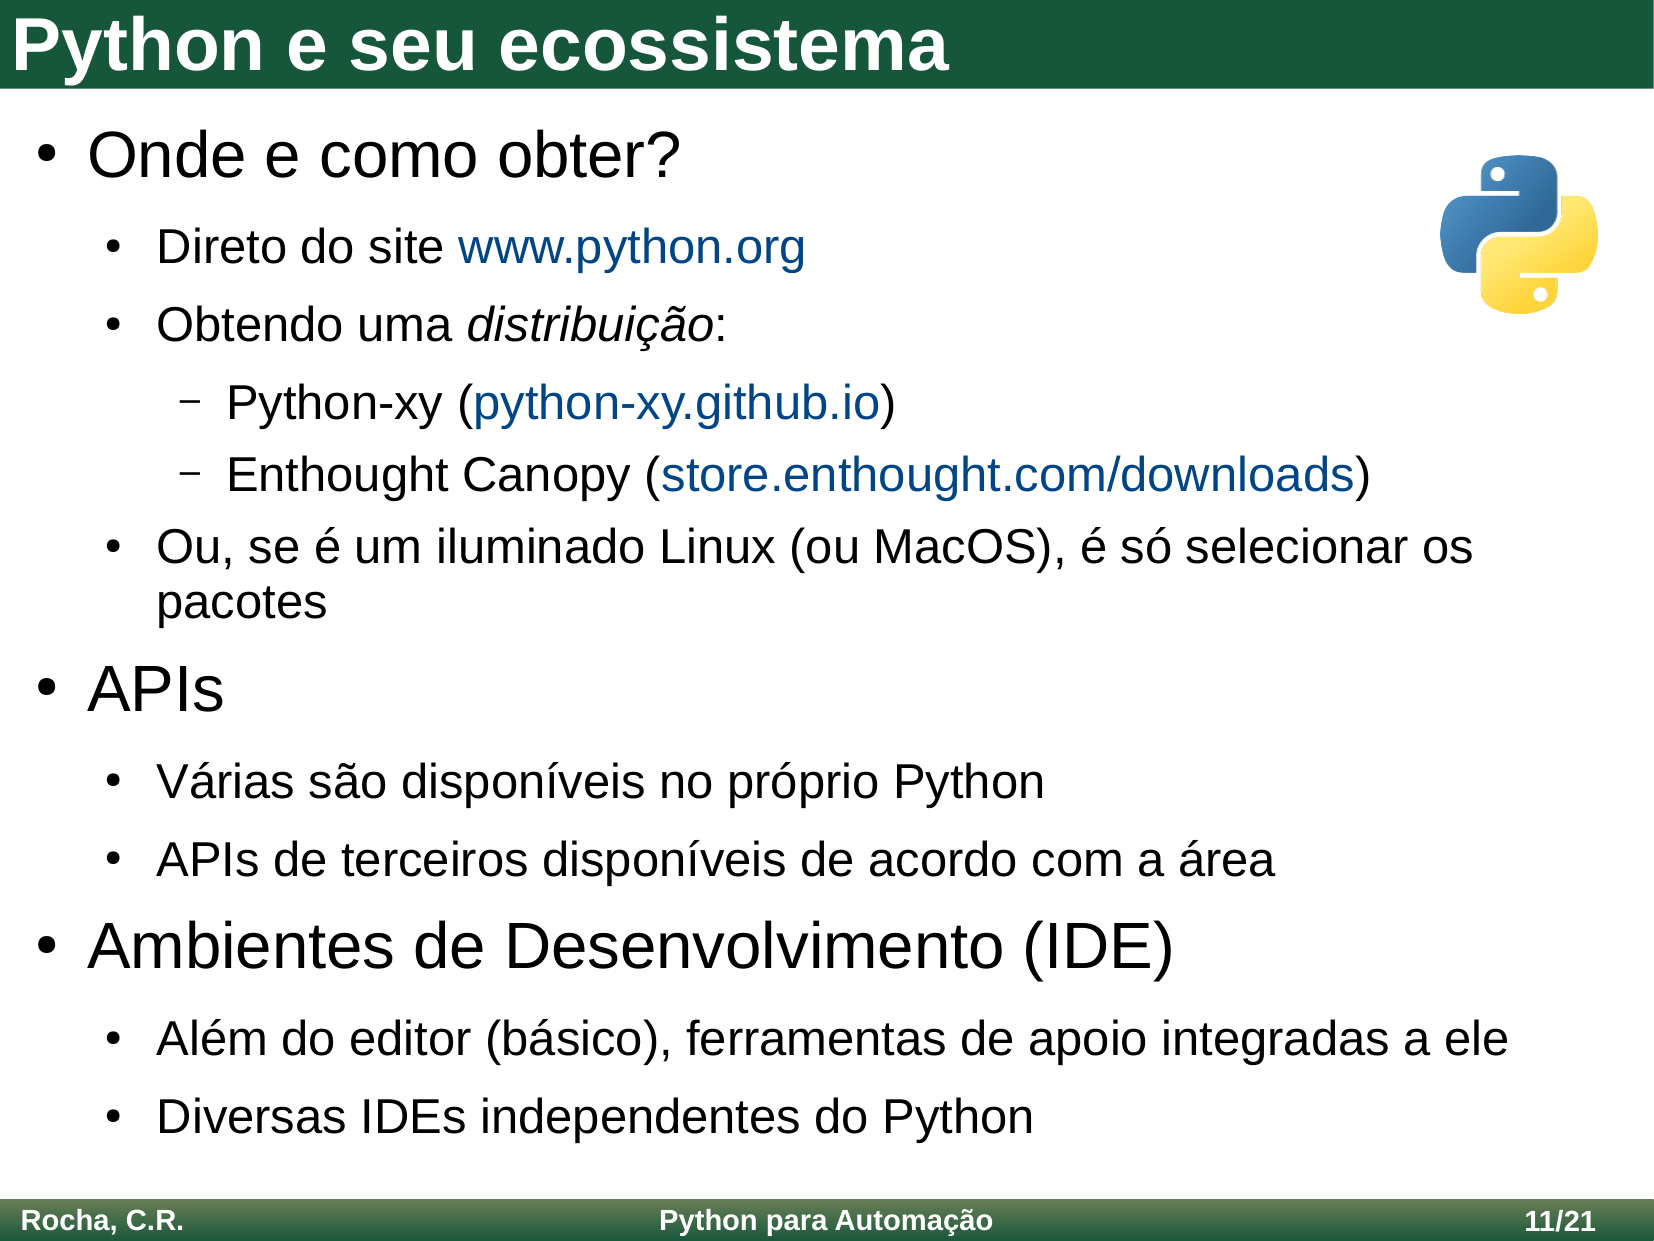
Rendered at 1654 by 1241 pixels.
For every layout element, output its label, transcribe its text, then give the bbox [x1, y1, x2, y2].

list Onde e como obter? Direto do site www.python.org Obtendo uma distribuição: Python-xy (python-xy.github.io) Enthought Canopy (store.enthought.com/downloads) Ou, se é um iluminado Linux (ou MacOS), é só selecionar os pacotes APIs Várias são disponíveis no próprio Python APIs de terceiros disponíveis de acordo com a área Ambientes de Desenvolvimento (IDE) Além do editor (básico), ferramentas de apoio integradas a ele Diversas IDEs independentes do Python [17, 118, 1625, 1152]
picture [1440, 155, 1598, 314]
title Python e seu ecossistema [11, 0, 1625, 89]
